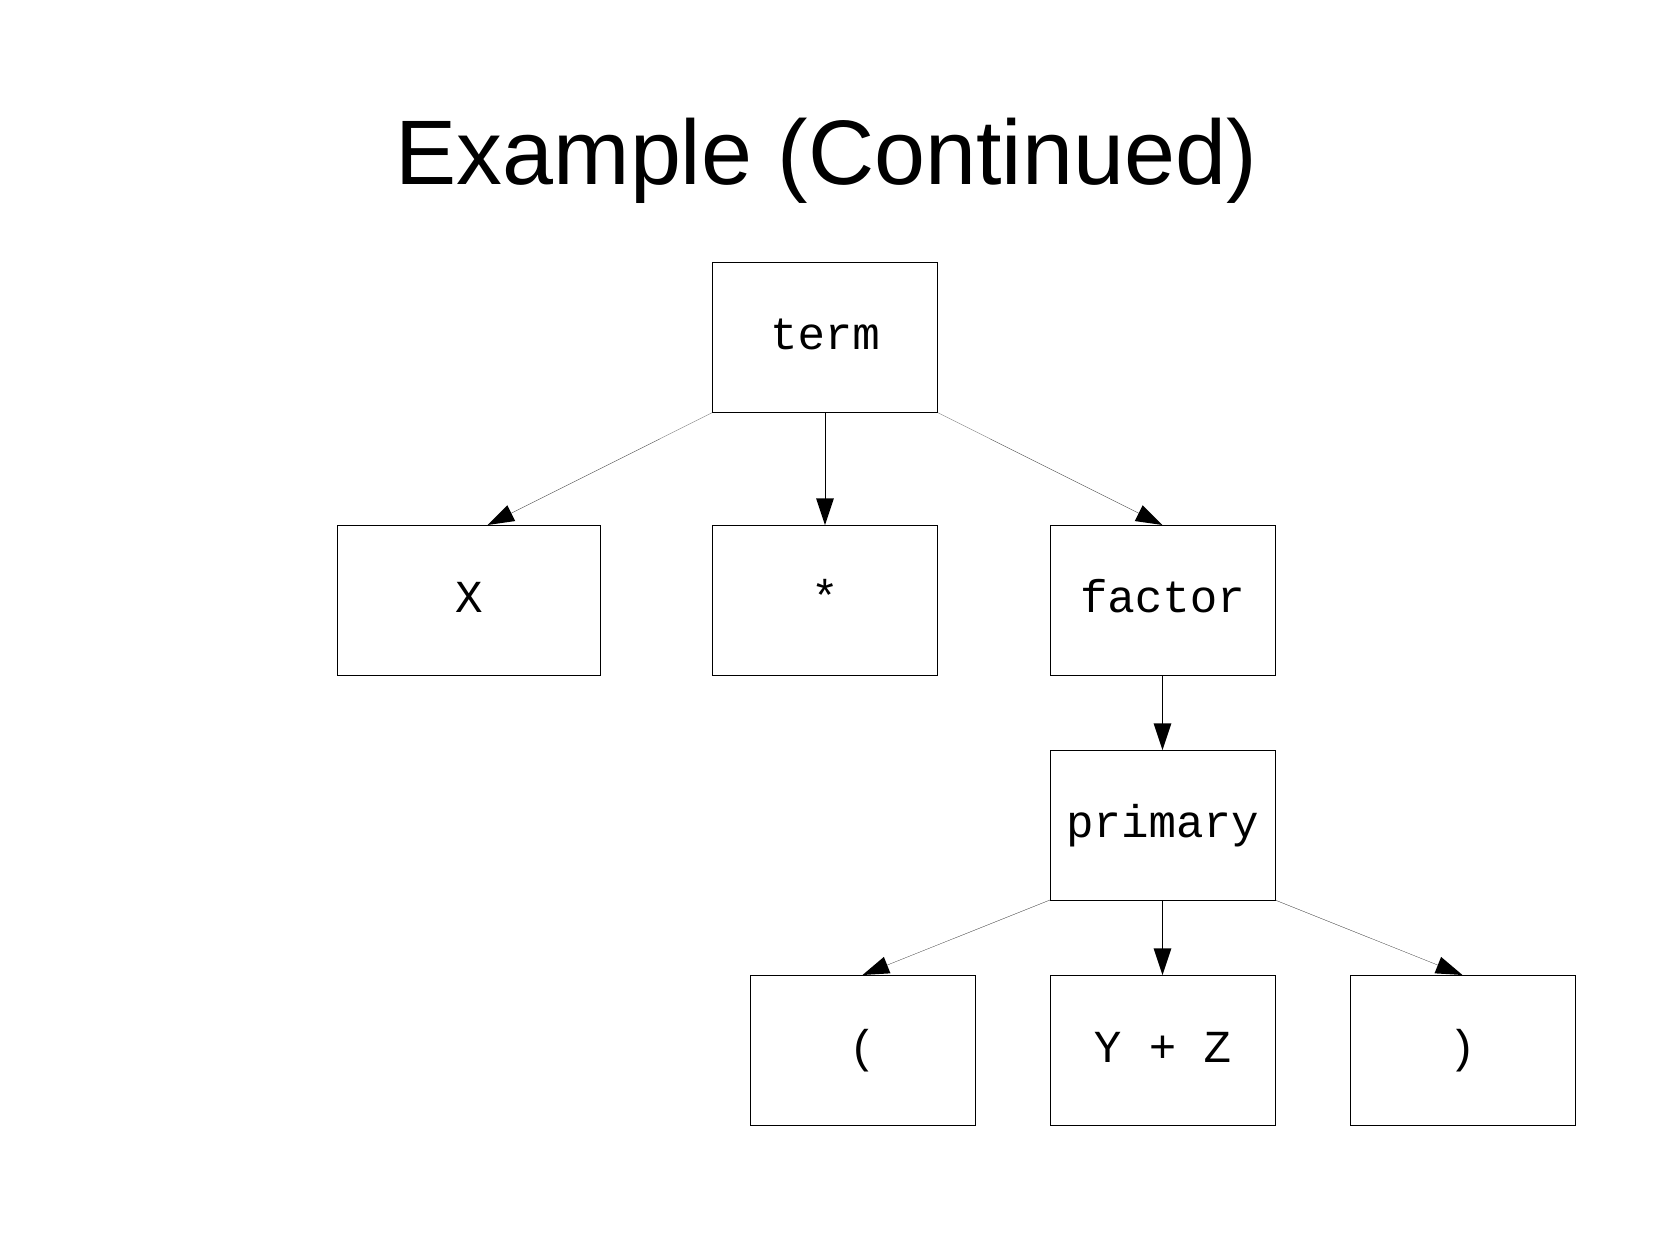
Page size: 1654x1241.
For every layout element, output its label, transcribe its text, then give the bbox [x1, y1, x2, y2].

title Example (Continued) [82, 56, 1571, 250]
text_box term [712, 262, 938, 413]
text_box X [337, 525, 601, 676]
text_box ) [1350, 975, 1576, 1126]
text_box factor [1050, 525, 1276, 676]
text_box primary [1050, 750, 1276, 901]
text_box ( [750, 975, 976, 1126]
text_box * [712, 525, 938, 676]
text_box Y + Z [1050, 975, 1276, 1126]
